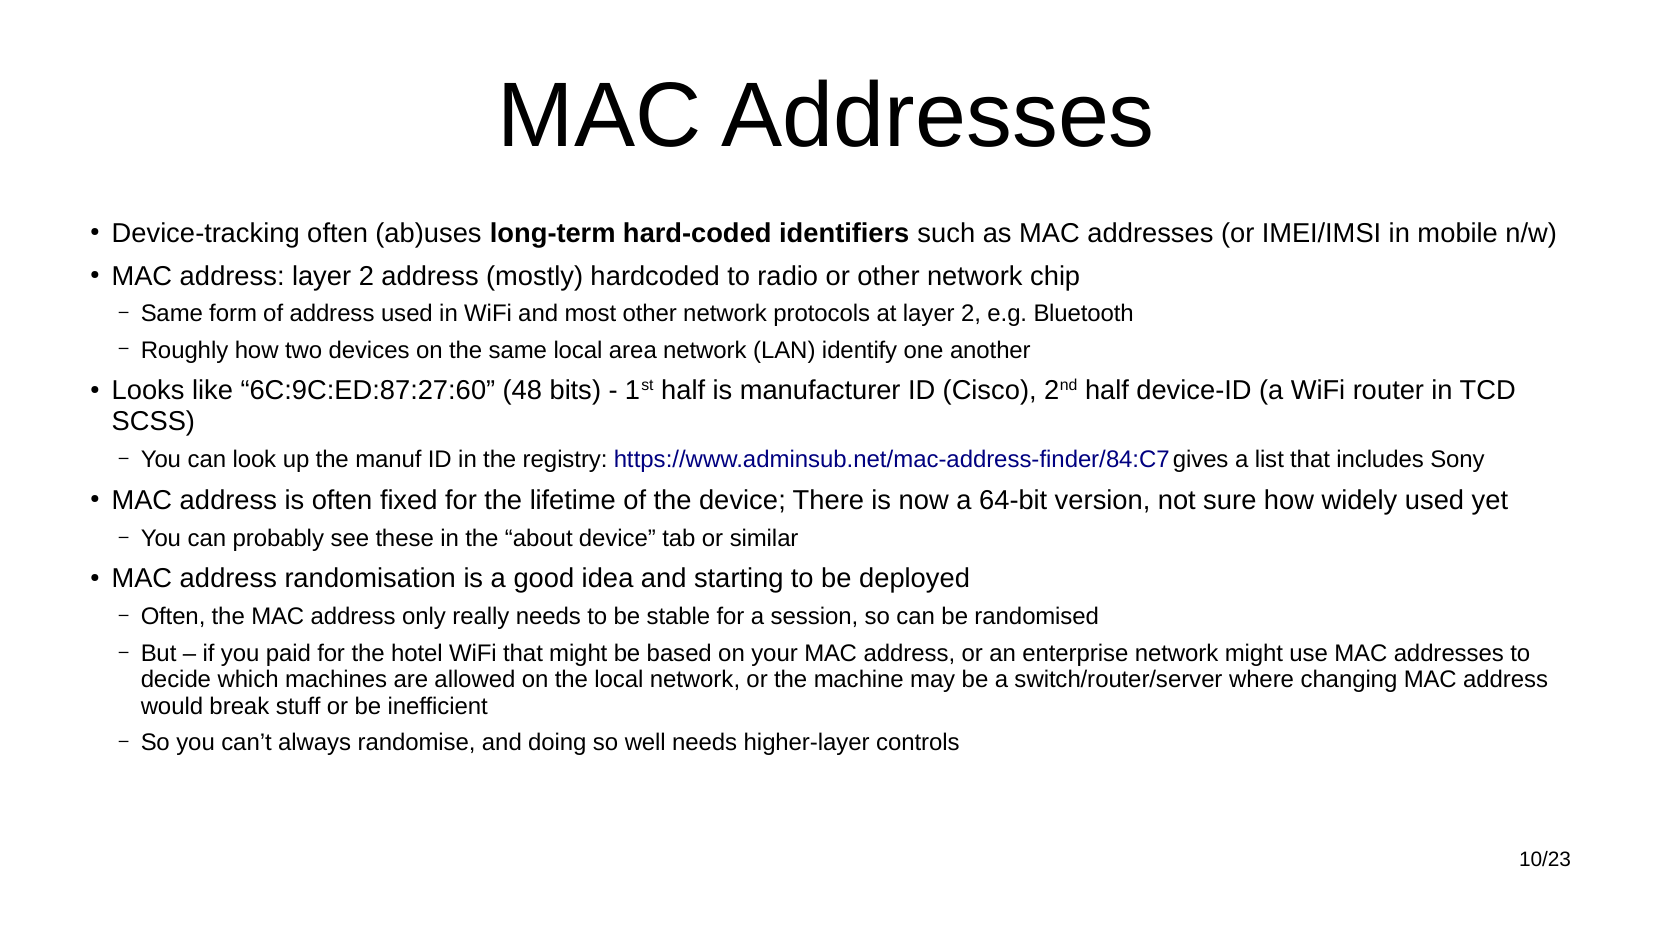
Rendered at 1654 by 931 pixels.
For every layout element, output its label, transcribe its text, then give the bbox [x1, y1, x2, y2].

title MAC Addresses [82, 37, 1571, 193]
list Device-tracking often (ab)uses long-term hard-coded identifiers such as MAC addresses (or IMEI/IMSI in mobile n/w) MAC address: layer 2 address (mostly) hardcoded to radio or other network chip Same form of address used in WiFi and most other network protocols at layer 2, e.g. Bluetooth Roughly how two devices on the same local area network (LAN) identify one another Looks like “6C:9C:ED:87:27:60” (48 bits) - 1st half is manufacturer ID (Cisco), 2nd half device-ID (a WiFi router in TCD SCSS) You can look up the manuf ID in the registry: https://www.adminsub.net/mac-address-finder/84:C7 gives a list that includes Sony MAC address is often fixed for the lifetime of the device; There is now a 64-bit version, not sure how widely used yet You can probably see these in the “about device” tab or similar MAC address randomisation is a good idea and starting to be deployed Often, the MAC address only really needs to be stable for a session, so can be randomised But – if you paid for the hotel WiFi that might be based on your MAC address, or an enterprise network might use MAC addresses to decide which machines are allowed on the local network, or the machine may be a switch/router/server where changing MAC address would break stuff or be inefficient So you can’t always randomise, and doing so well needs higher-layer controls [82, 217, 1571, 758]
